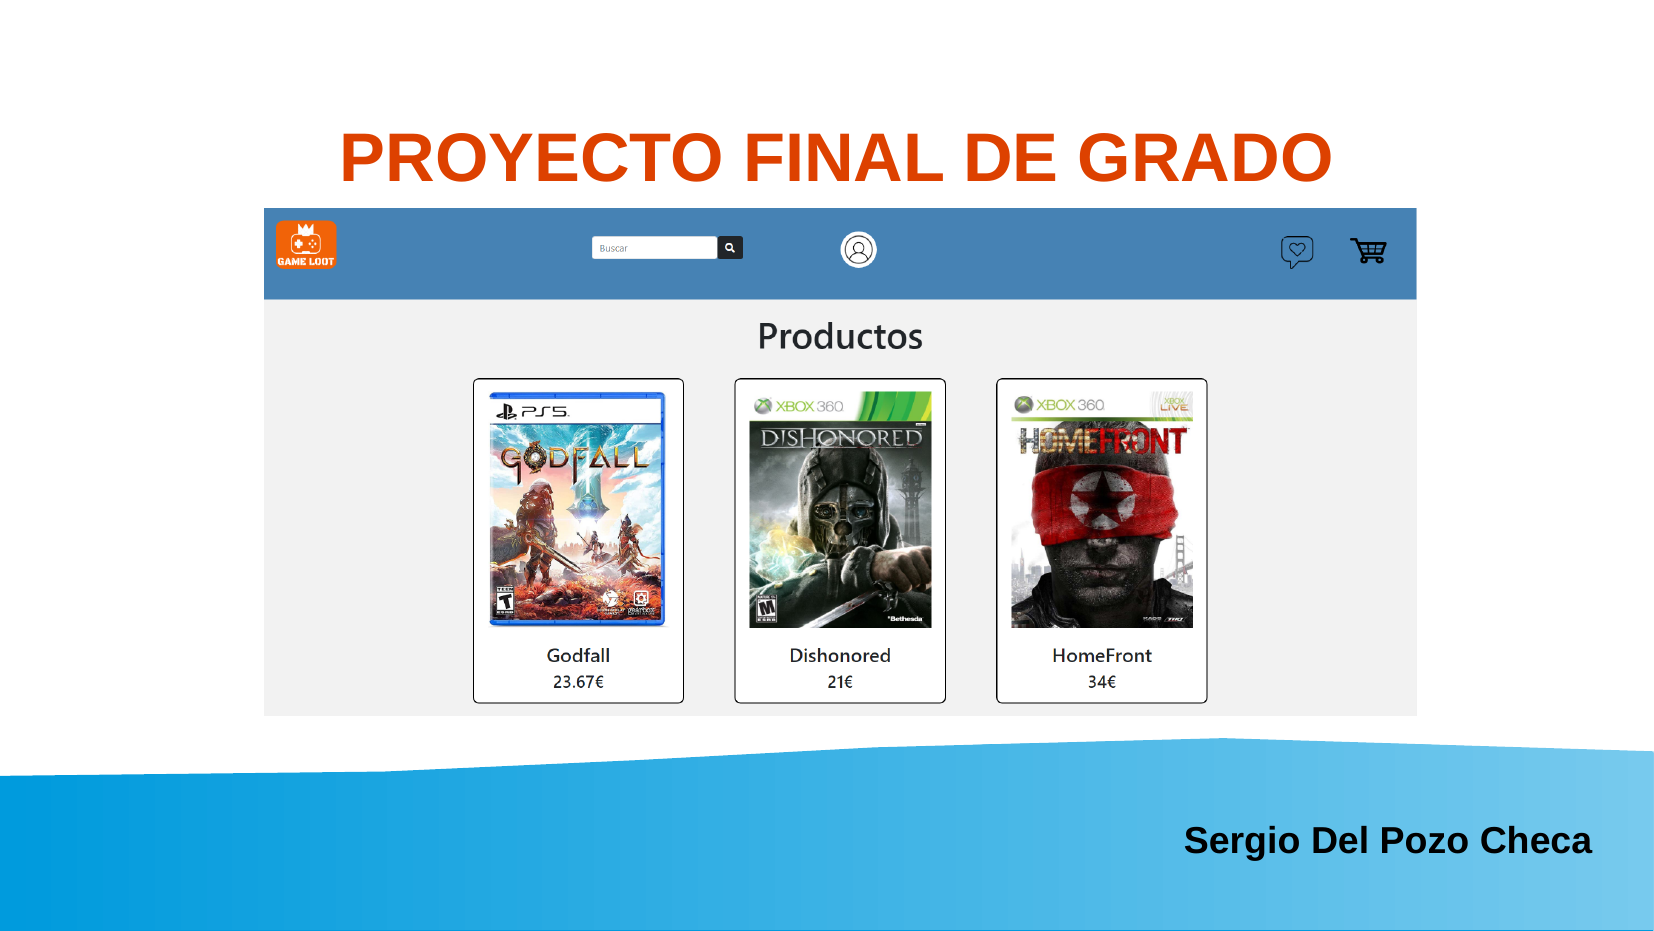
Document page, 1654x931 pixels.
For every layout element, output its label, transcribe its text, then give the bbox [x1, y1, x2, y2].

title PROYECTO FINAL DE GRADO [99, 69, 1576, 247]
text_box Sergio Del Pozo Checa [1169, 812, 1632, 912]
picture [264, 208, 1417, 716]
